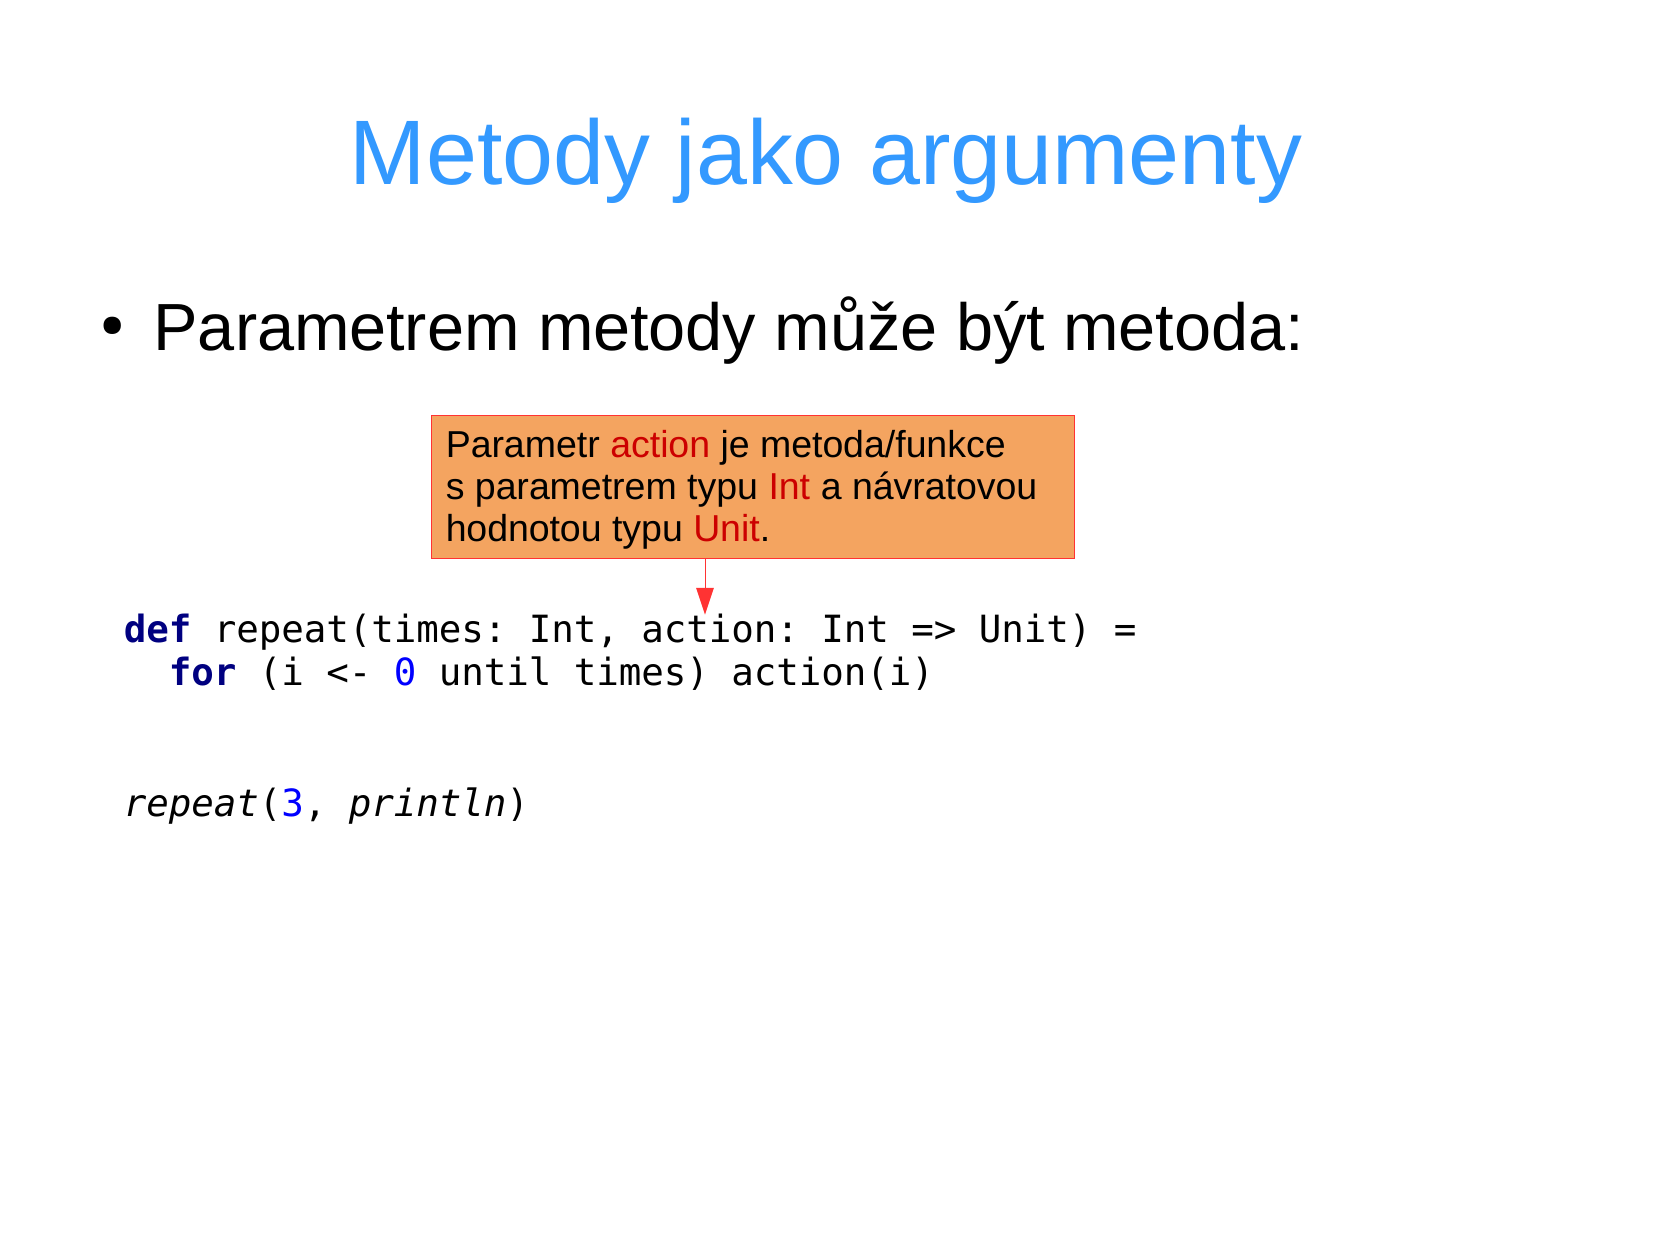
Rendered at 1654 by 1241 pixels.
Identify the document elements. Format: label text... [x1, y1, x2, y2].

text_box def repeat(times: Int, action: Int => Unit) = for (i <- 0 until times) action(i) repeat(3, println) [108, 599, 1186, 1039]
title Metody jako argumenty [82, 49, 1571, 257]
list Parametrem metody může být metoda: [82, 290, 1571, 1010]
text_box Parametr action je metoda/funkce s parametrem typu Int a návratovou hodnotou typu Unit. [431, 415, 1075, 559]
